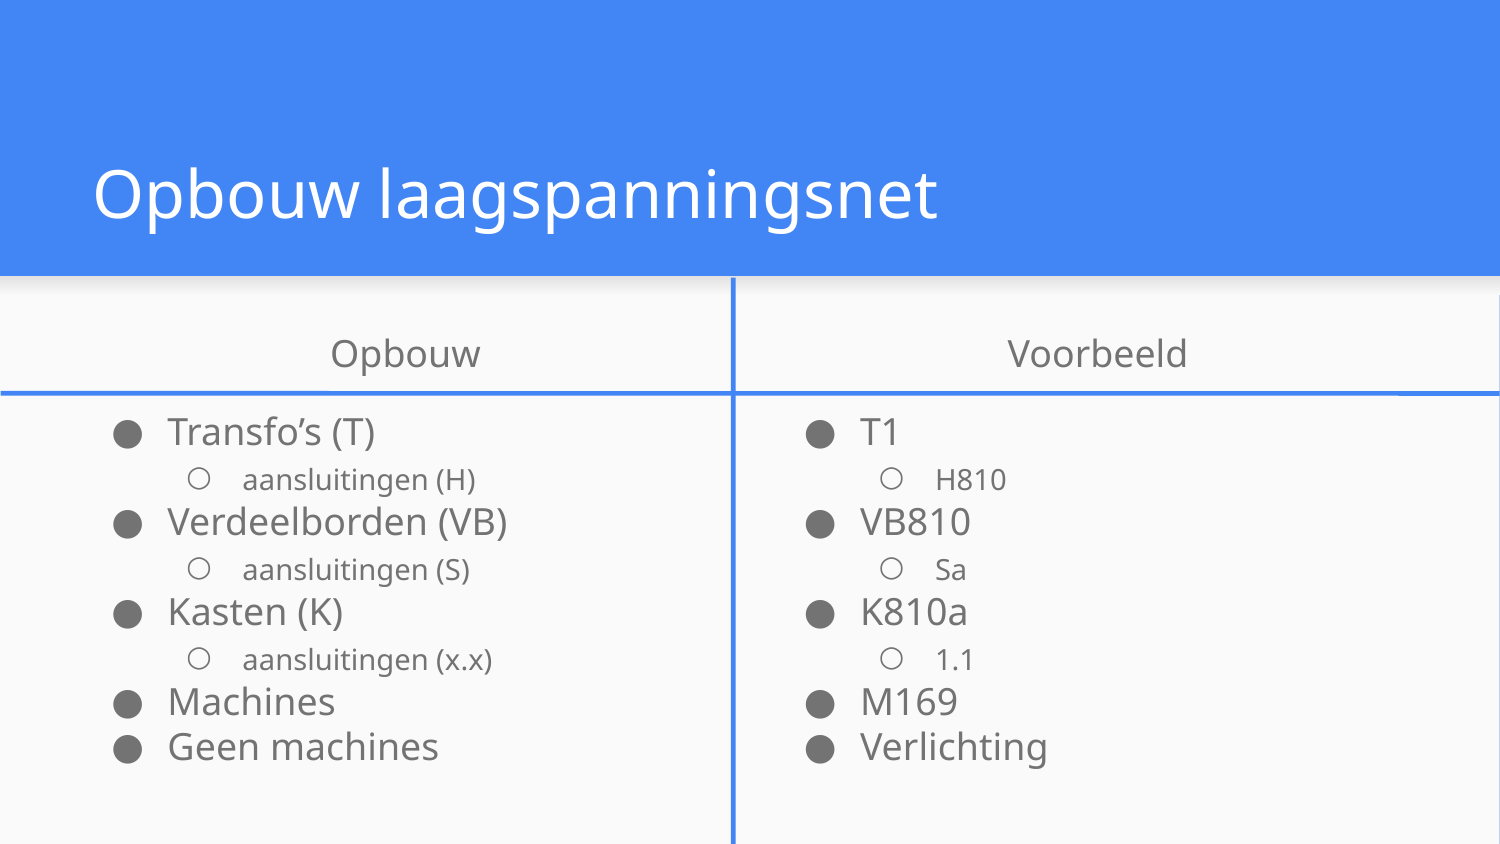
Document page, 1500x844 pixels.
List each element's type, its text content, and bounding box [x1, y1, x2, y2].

list Opbouw Transfo’s (T) aansluitingen (H) Verdeelborden (VB) aansluitingen (S) Kasten (K) aansluitingen (x.x) Machines Geen machines [77, 314, 730, 391]
list Voorbeeld T1 H810 VB810 Sa K810a 1.1 M169 Verlichting [770, 314, 1427, 391]
list Voorbeeld T1 H810 VB810 Sa K810a 1.1 M169 Verlichting [770, 396, 1427, 760]
title Opbouw laagspanningsnet [77, 121, 1427, 248]
list Opbouw Transfo’s (T) aansluitingen (H) Verdeelborden (VB) aansluitingen (S) Kasten (K) aansluitingen (x.x) Machines Geen machines [77, 396, 730, 760]
